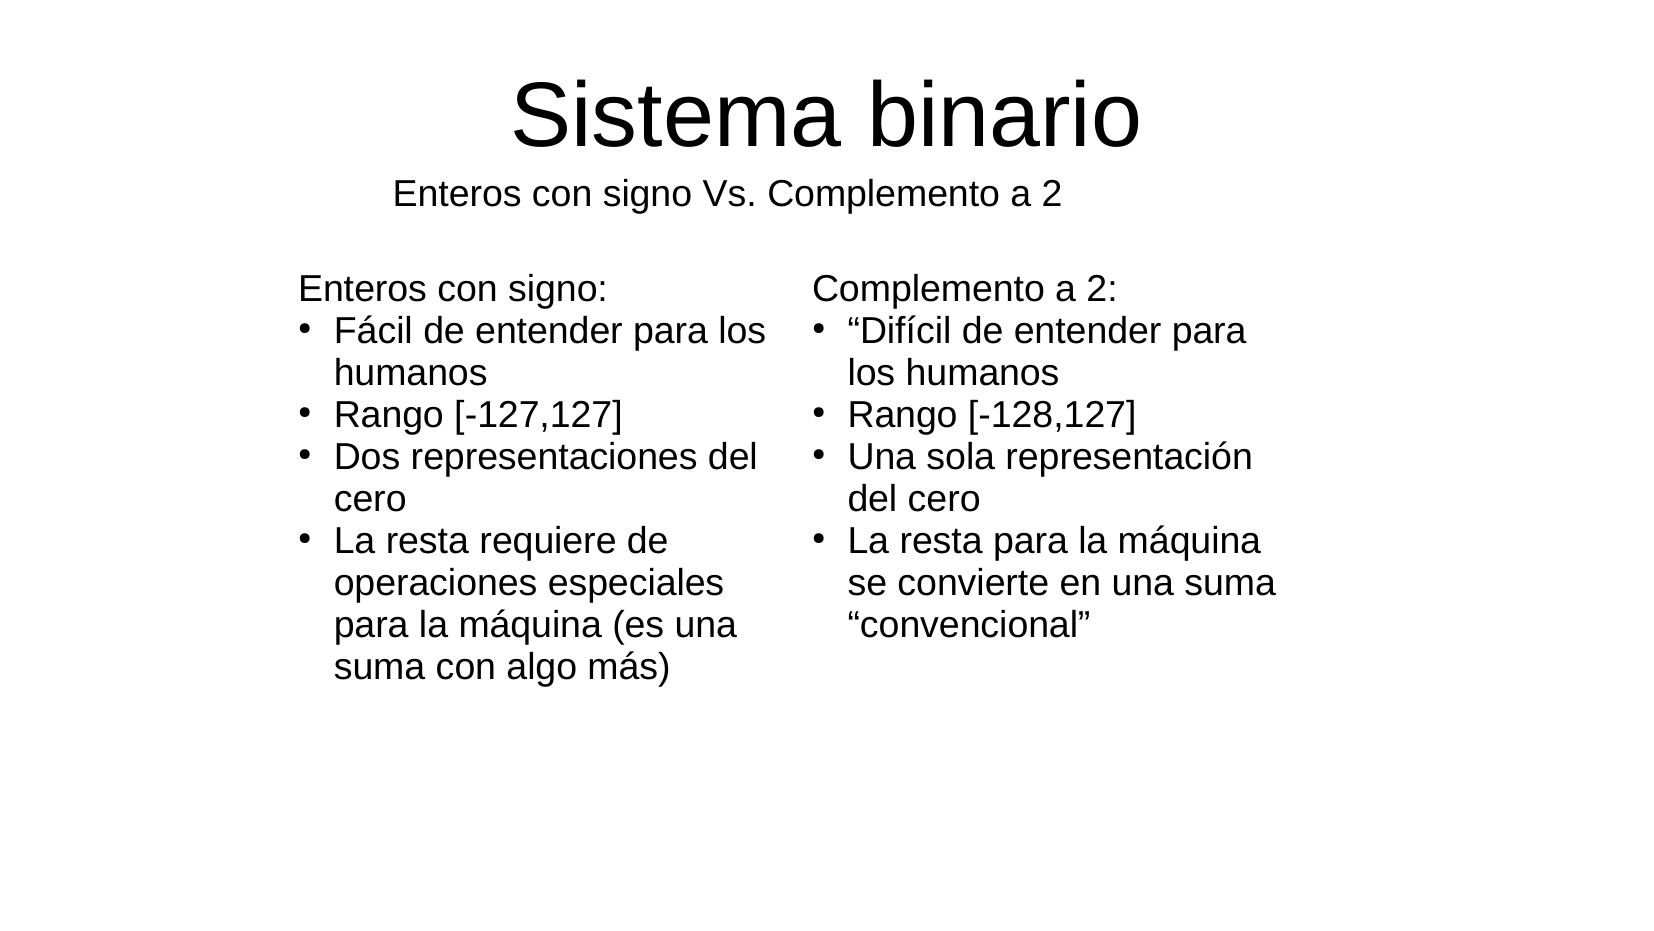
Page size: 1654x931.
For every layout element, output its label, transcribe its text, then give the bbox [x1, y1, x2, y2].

text_box Complemento a 2: “Difícil de entender para los humanos Rango [-128,127] Una sola representación del cero La resta para la máquina se convierte en una suma “convencional” [797, 259, 1317, 653]
text_box Enteros con signo Vs. Complemento a 2 [377, 165, 1193, 259]
title Sistema binario [82, 37, 1571, 193]
text_box Enteros con signo: Fácil de entender para los humanos Rango [-127,127] Dos representaciones del cero La resta requiere de operaciones especiales para la máquina (es una suma con algo más) [283, 259, 804, 695]
